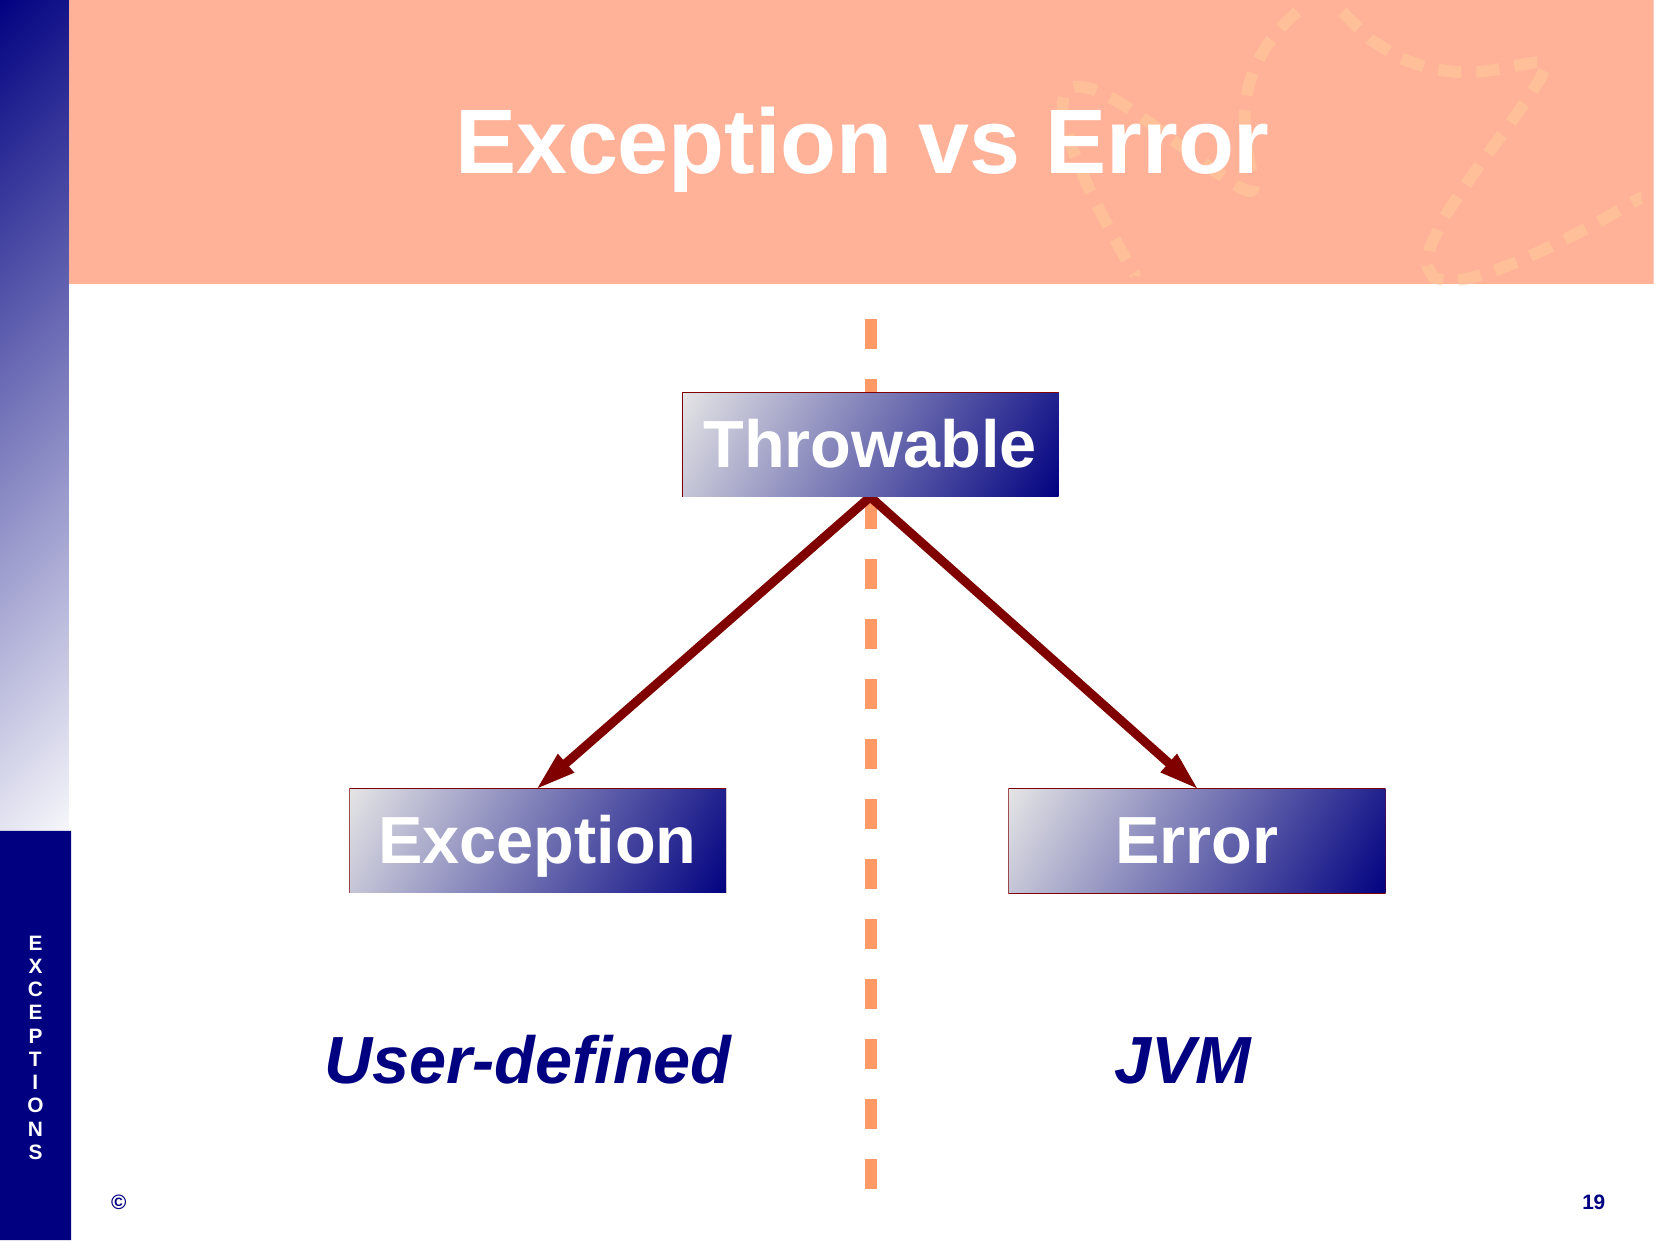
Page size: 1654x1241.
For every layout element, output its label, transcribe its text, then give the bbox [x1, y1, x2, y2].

text_box Throwable [681, 392, 1059, 497]
text_box User-defined [309, 1022, 747, 1098]
text_box E X C E P T I O N S [0, 830, 71, 1241]
text_box Error [1008, 788, 1386, 894]
title Exception vs Error [72, 37, 1654, 246]
text_box JVM [999, 1022, 1366, 1098]
text_box Exception [349, 788, 727, 893]
